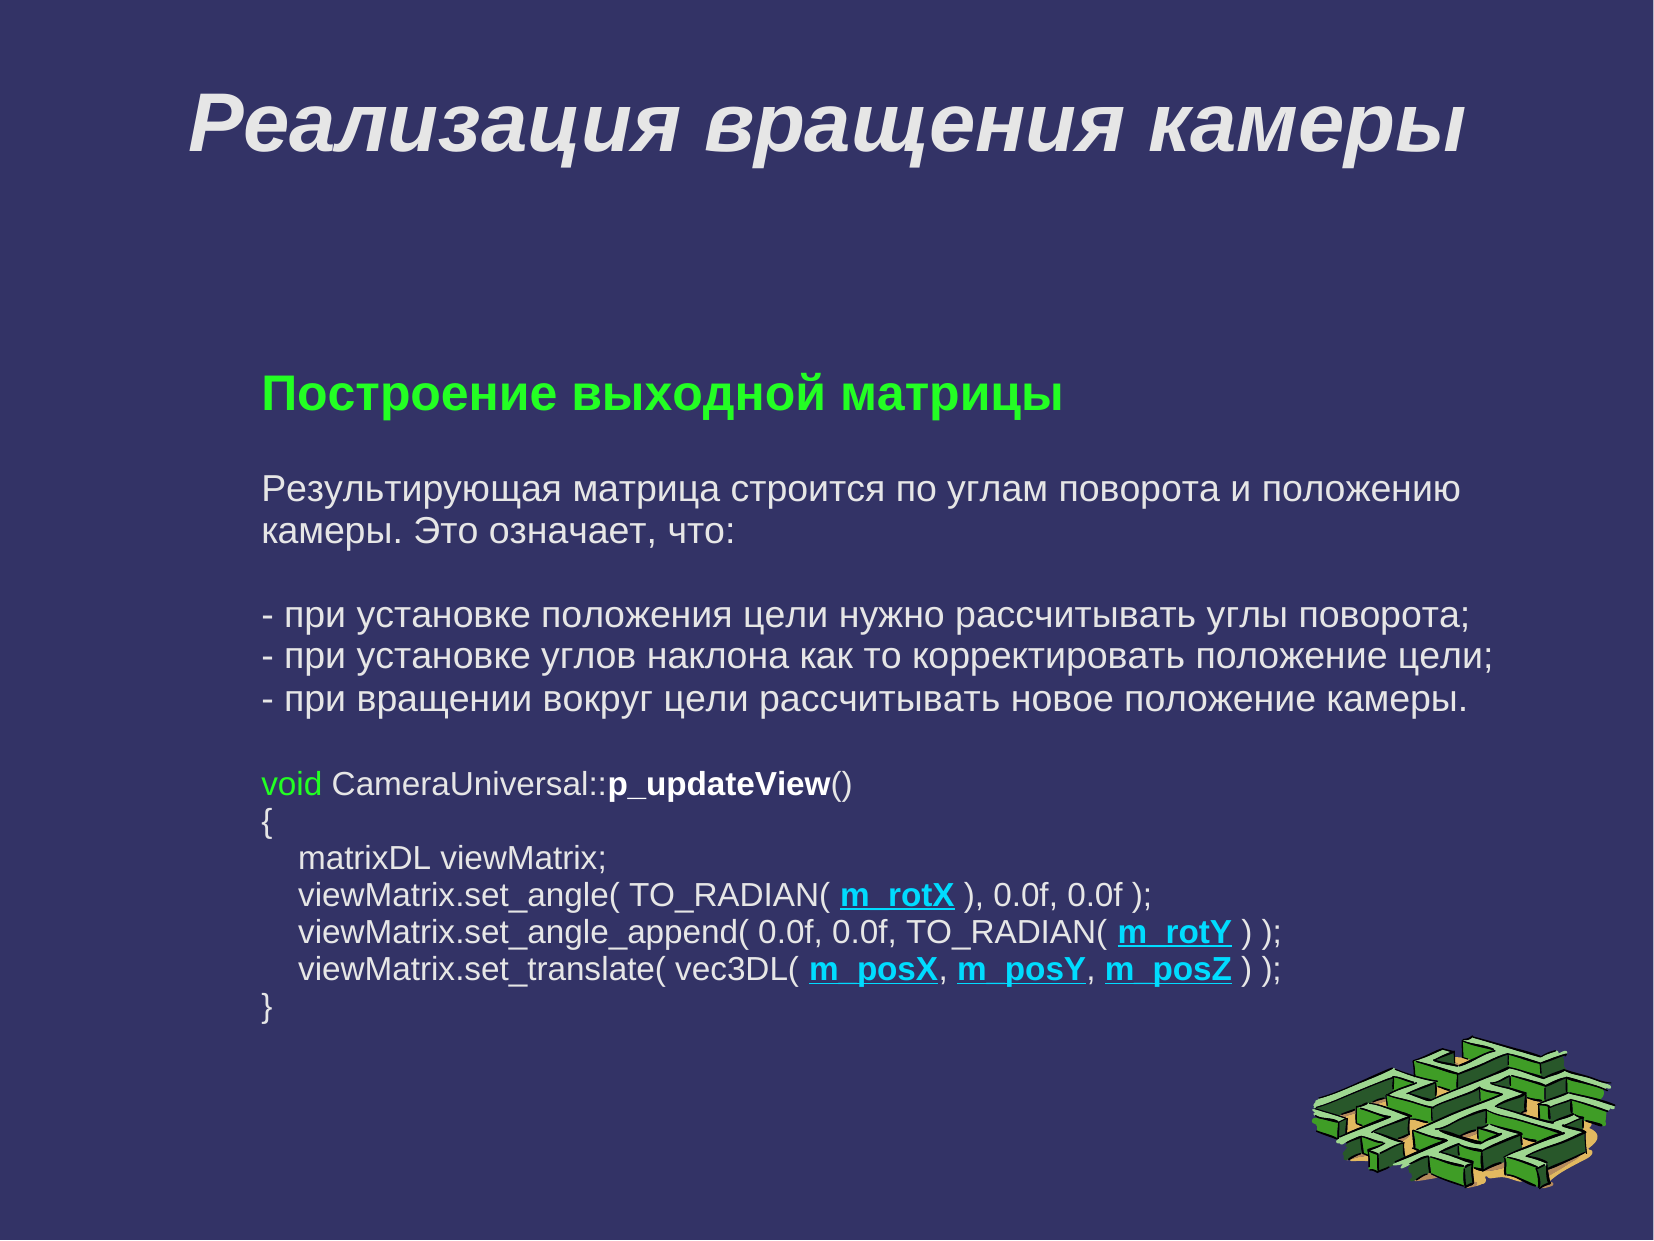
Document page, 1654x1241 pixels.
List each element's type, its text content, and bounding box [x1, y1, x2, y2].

title Реализация вращения камеры [121, 19, 1534, 227]
list Построение выходной матрицы Результирующая матрица строится по углам поворота и положению камеры. Это означает, что: - при установке положения цели нужно рассчитывать углы поворота; - при установке углов наклона как то корректировать положение цели; - при вращении вокруг цели рассчитывать новое положение камеры. void CameraUniversal::p_updateView() { matrixDL viewMatrix; viewMatrix.set_angle( TO_RADIAN( m_rotX ), 0.0f, 0.0f ); viewMatrix.set_angle_append( 0.0f, 0.0f, TO_RADIAN( m_rotY ) ); viewMatrix.set_translate( vec3DL( m_posX, m_posY, m_posZ ) ); } [178, 364, 1570, 1147]
